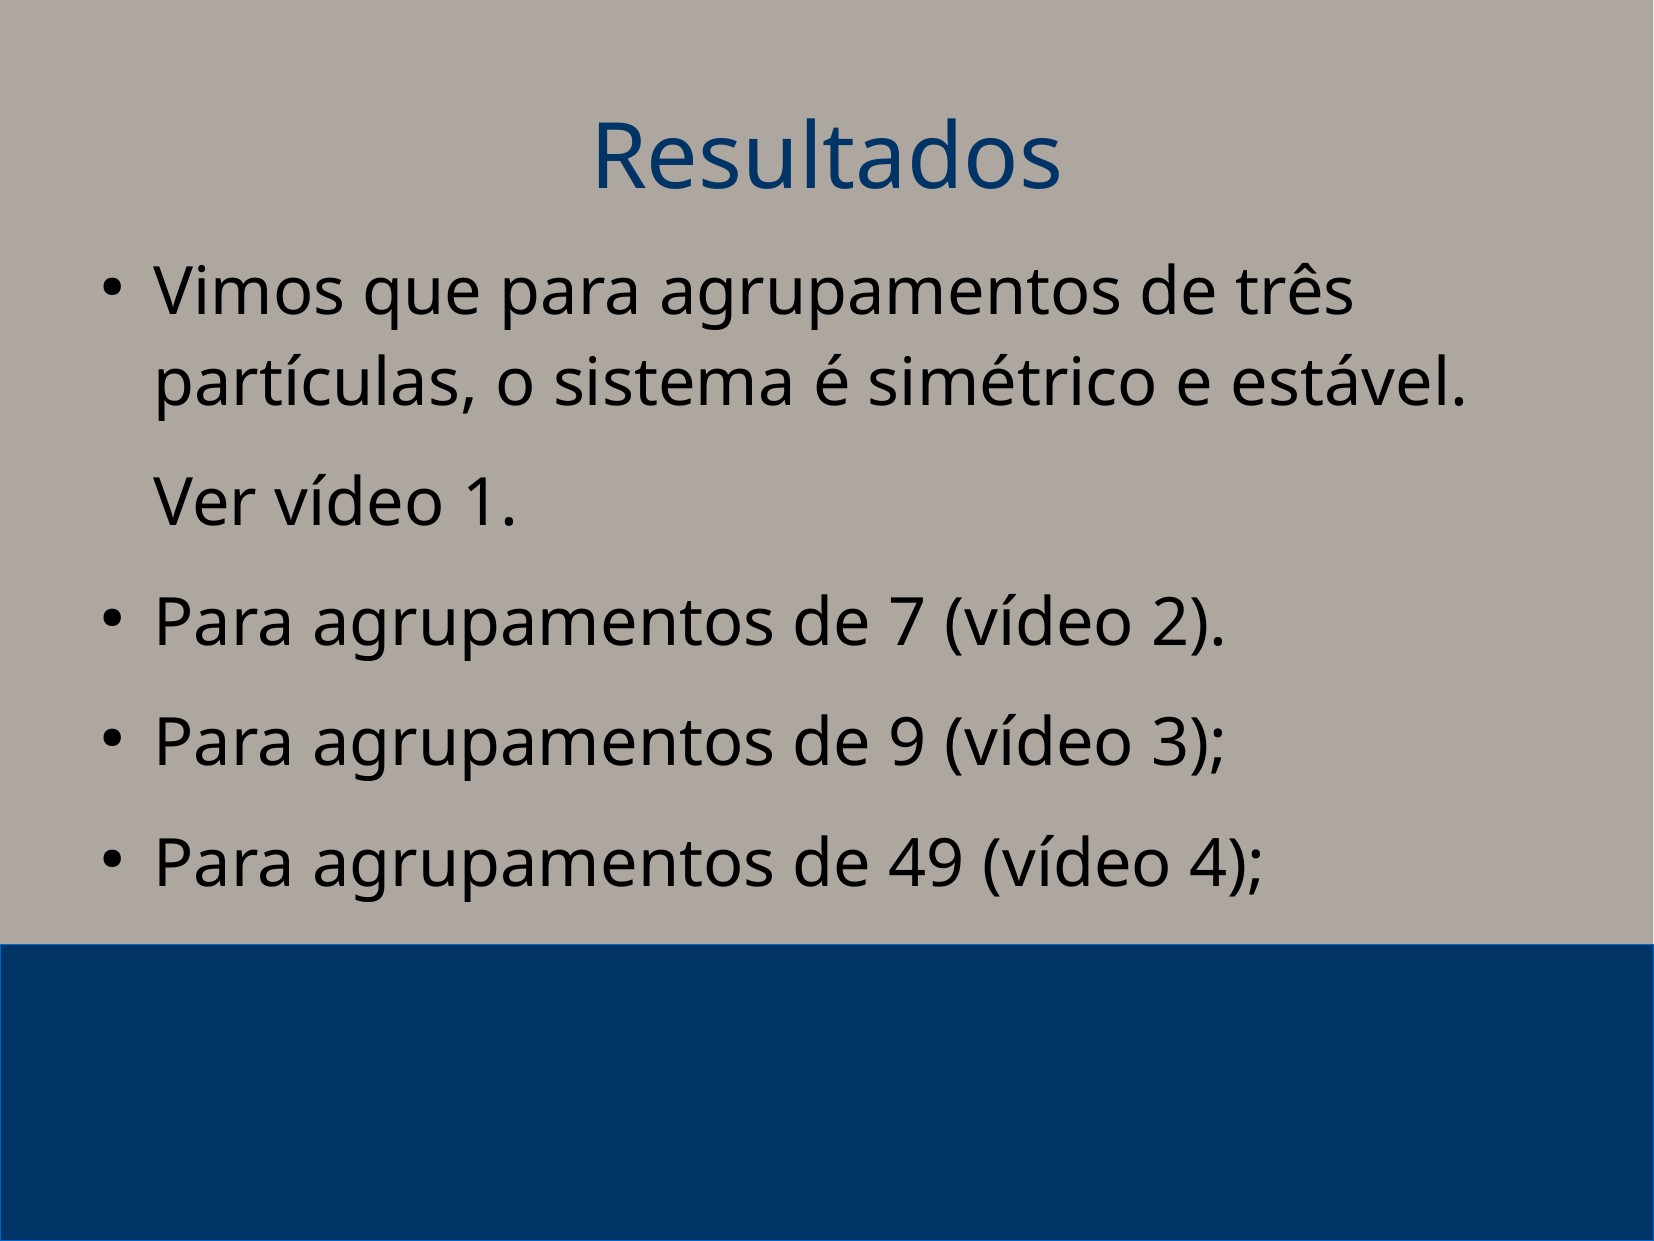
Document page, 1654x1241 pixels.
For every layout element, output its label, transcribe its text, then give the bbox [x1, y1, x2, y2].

list Vimos que para agrupamentos de três partículas, o sistema é simétrico e estável. Ver vídeo 1. Para agrupamentos de 7 (vídeo 2). Para agrupamentos de 9 (vídeo 3); Para agrupamentos de 49 (vídeo 4); [82, 242, 1571, 963]
title Resultados [82, 49, 1571, 242]
text_box [0, 944, 1654, 1241]
